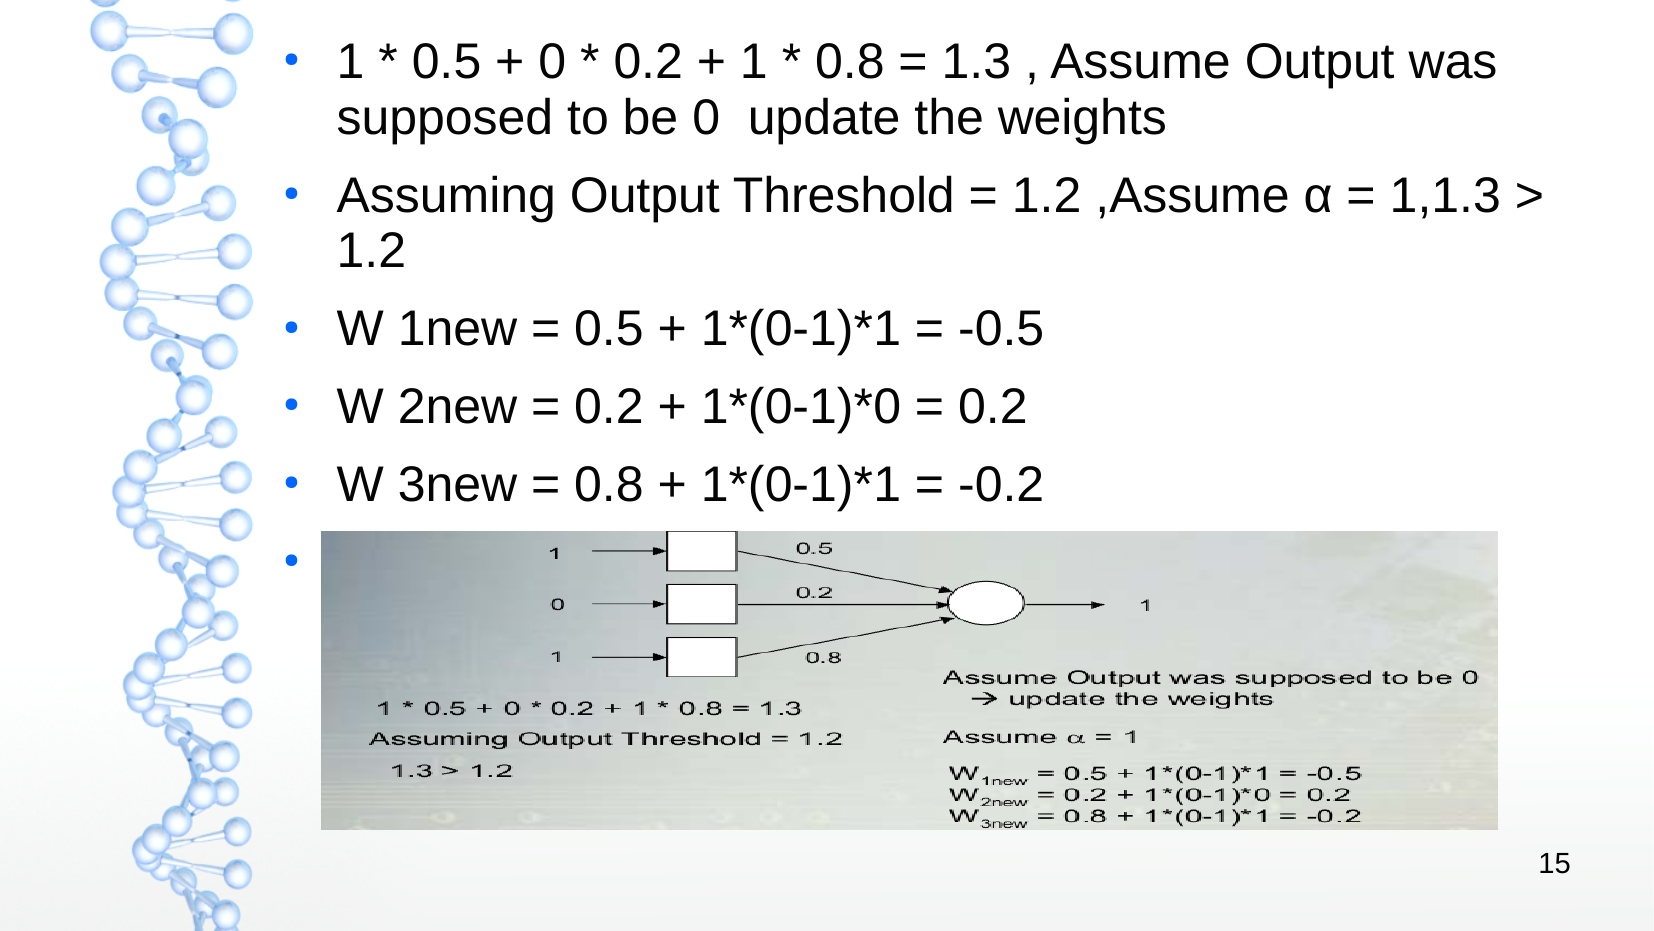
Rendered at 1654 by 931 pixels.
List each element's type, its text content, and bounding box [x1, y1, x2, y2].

list 1 * 0.5 + 0 * 0.2 + 1 * 0.8 = 1.3 , Assume Output was supposed to be 0 update the weights Assuming Output Threshold = 1.2 ,Assume α = 1,1.3 > 1.2 W 1new = 0.5 + 1*(0-1)*1 = -0.5 W 2new = 0.2 + 1*(0-1)*0 = 0.2 W 3new = 0.8 + 1*(0-1)*1 = -0.2 [265, 33, 1595, 859]
picture [0, 0, 1654, 931]
